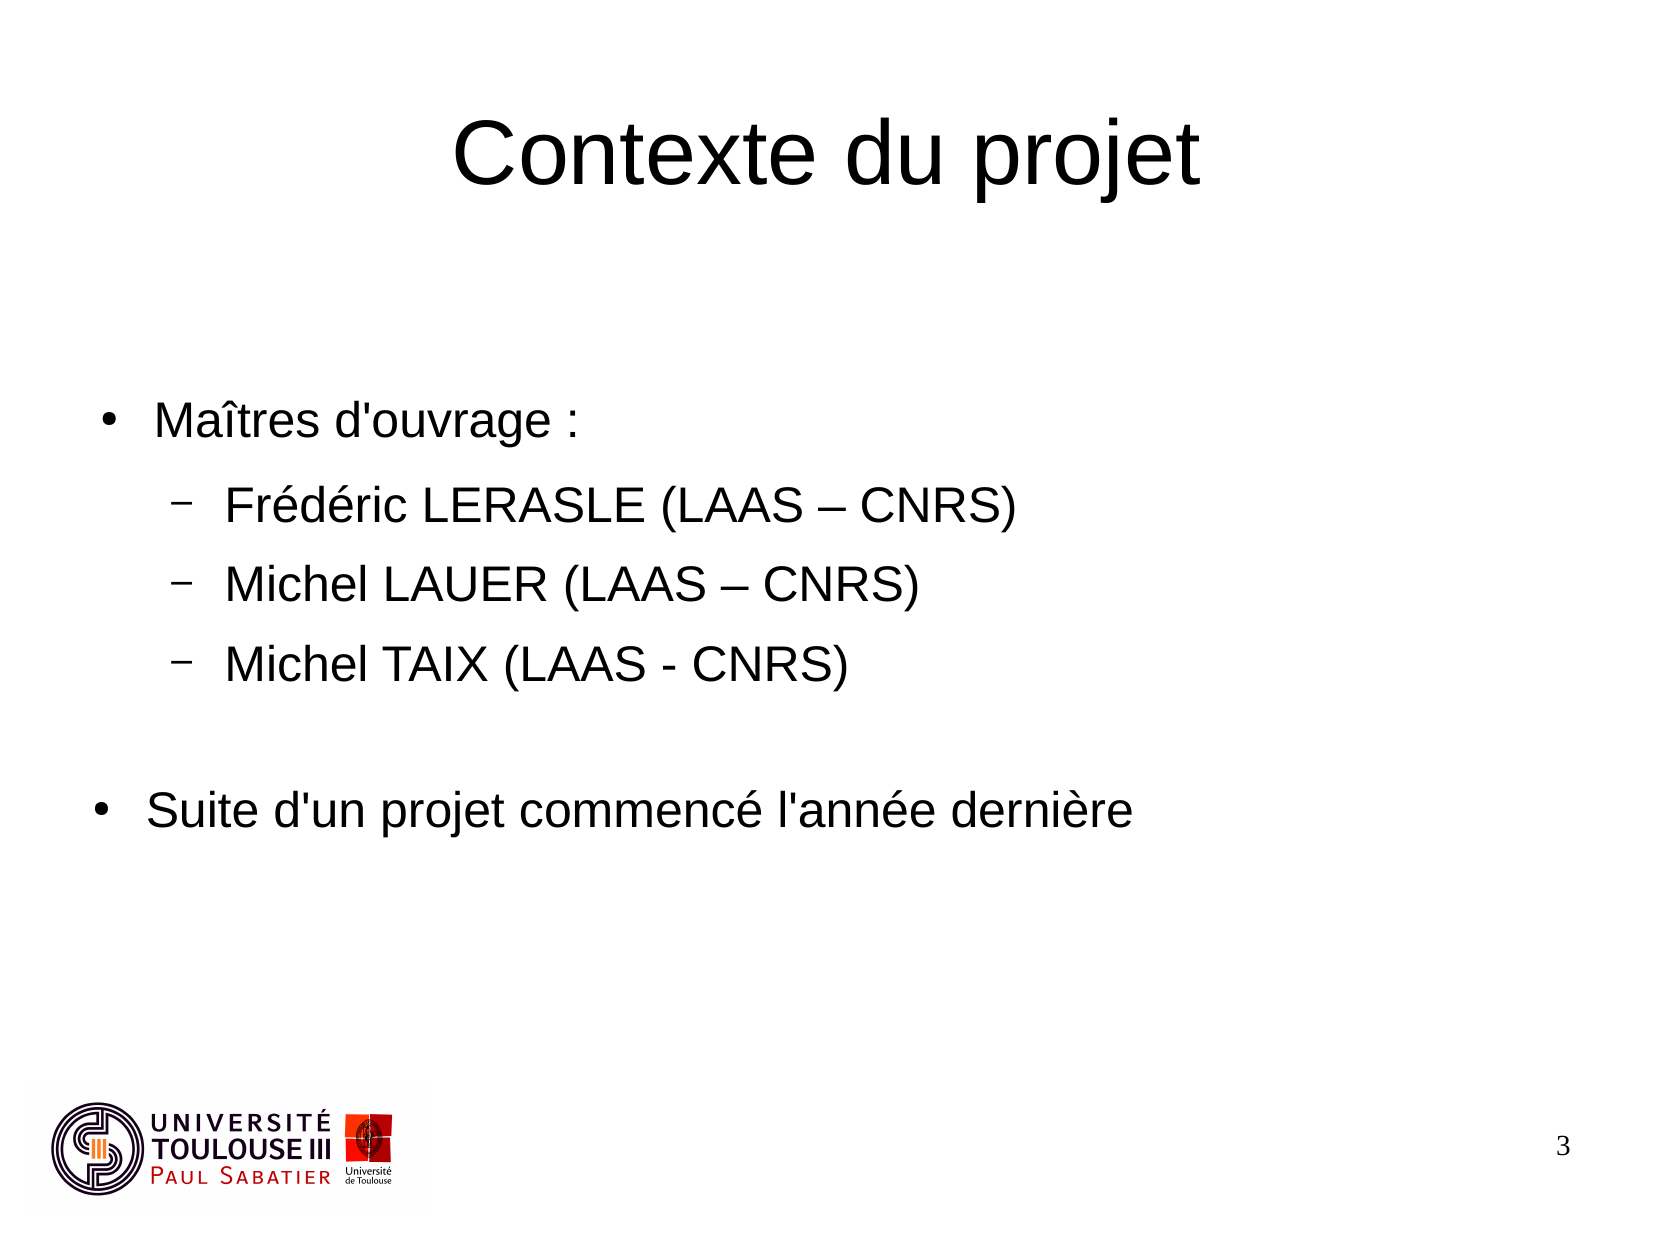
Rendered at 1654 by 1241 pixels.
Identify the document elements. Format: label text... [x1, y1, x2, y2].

title Contexte du projet [82, 49, 1571, 257]
picture [23, 1081, 426, 1217]
list Suite d'un projet commencé l'année dernière [75, 781, 1553, 1126]
list Maîtres d'ouvrage : Frédéric LERASLE (LAAS – CNRS) Michel LAUER (LAAS – CNRS) Michel TAIX (LAAS - CNRS) [82, 391, 1486, 736]
